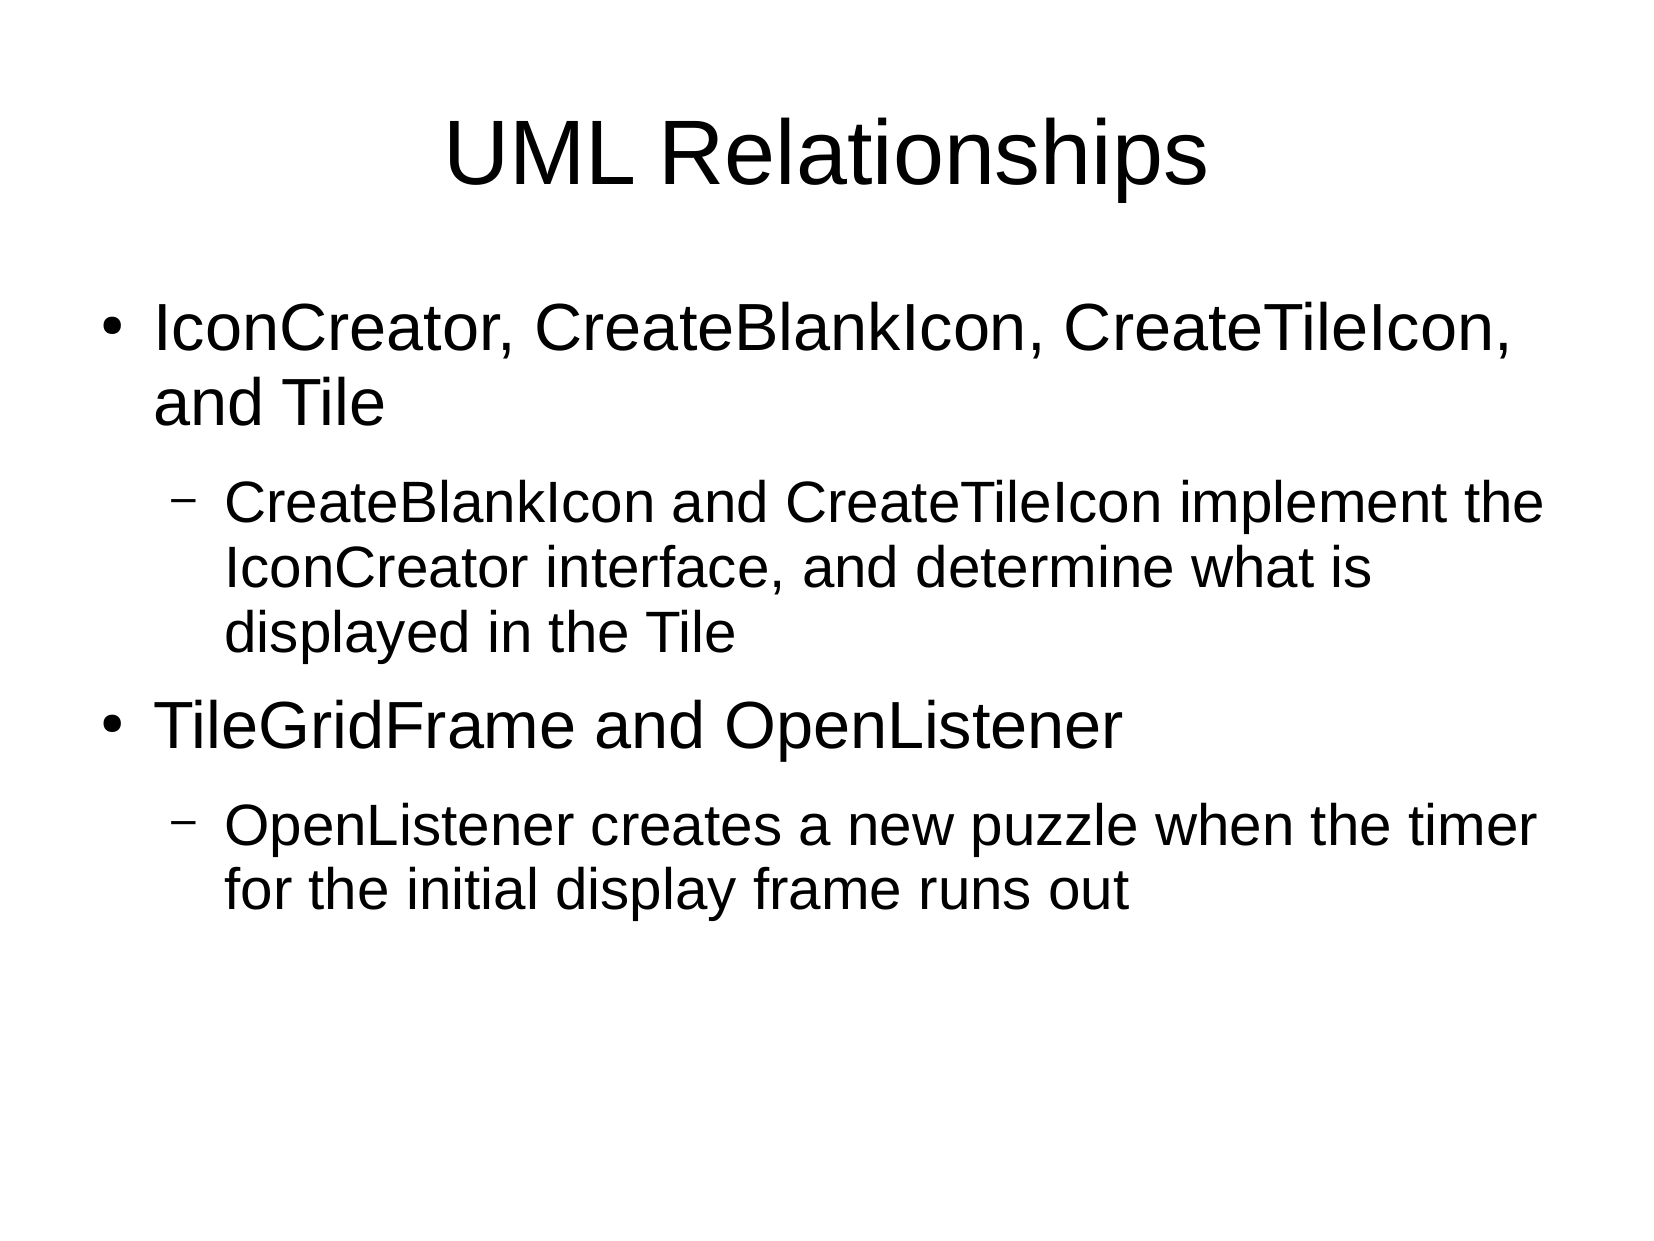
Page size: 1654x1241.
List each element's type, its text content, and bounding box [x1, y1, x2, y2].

list IconCreator, CreateBlankIcon, CreateTileIcon, and Tile CreateBlankIcon and CreateTileIcon implement the IconCreator interface, and determine what is displayed in the Tile TileGridFrame and OpenListener OpenListener creates a new puzzle when the timer for the initial display frame runs out [82, 290, 1571, 1010]
title UML Relationships [82, 49, 1571, 257]
